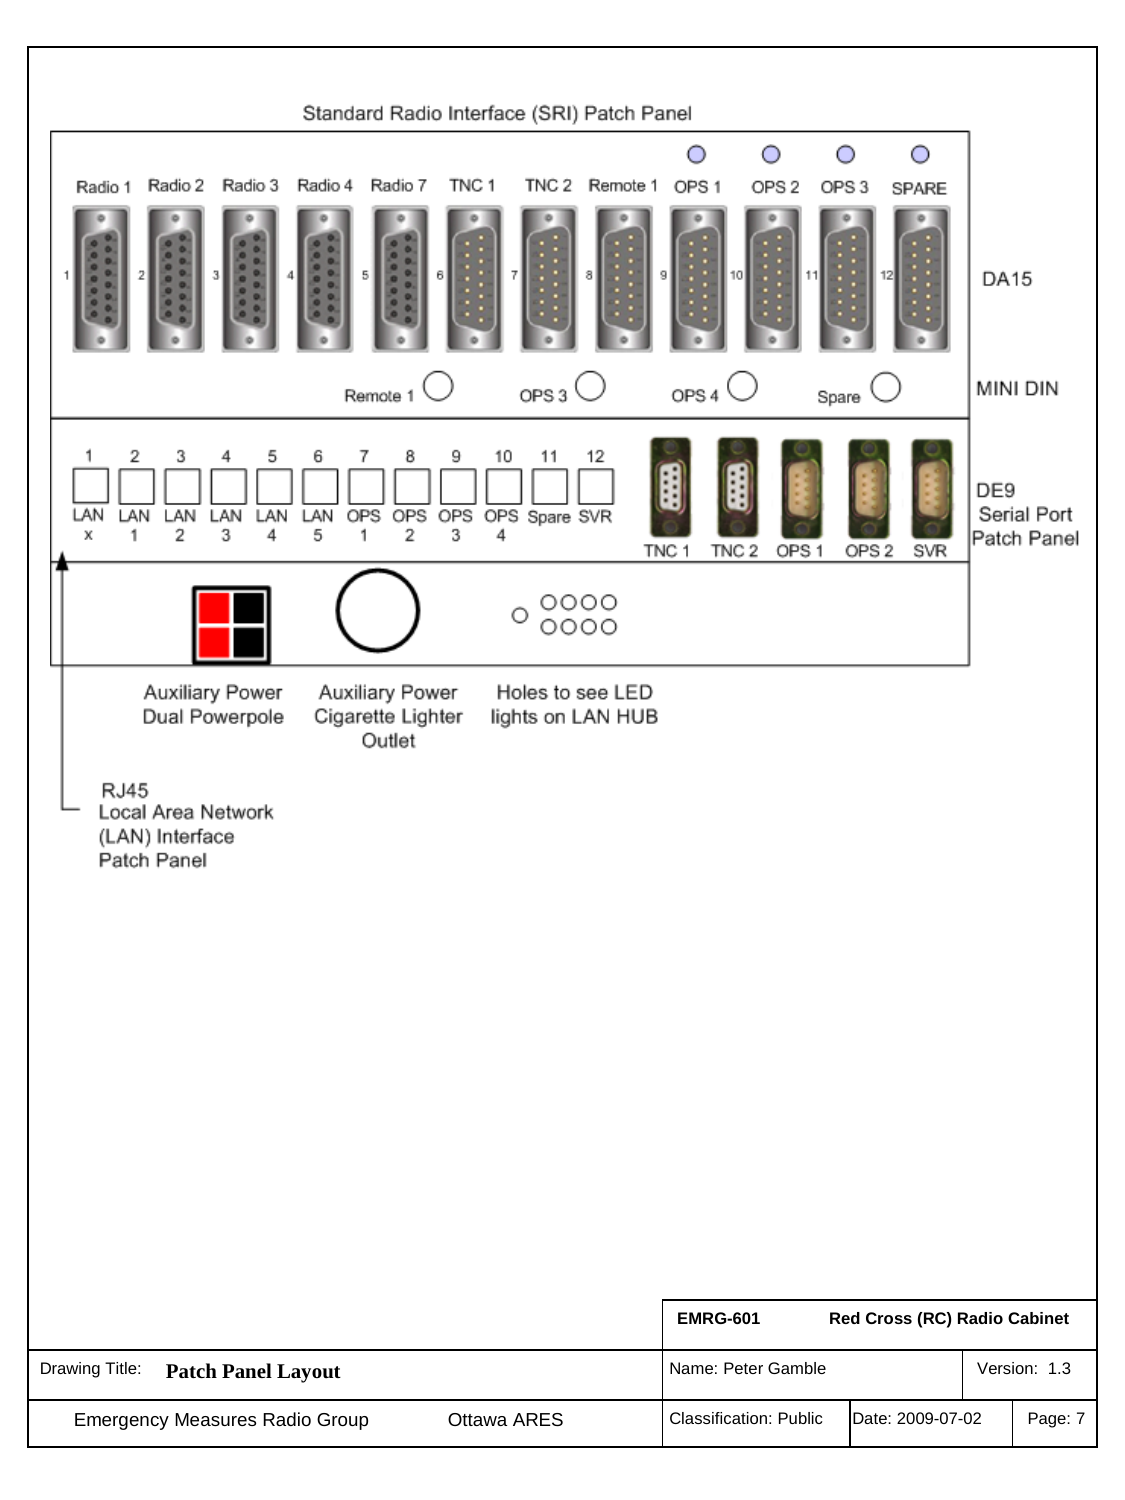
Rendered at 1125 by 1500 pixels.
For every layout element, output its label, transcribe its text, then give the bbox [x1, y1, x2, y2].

text_box Page: <number> [999, 1399, 1101, 1447]
text_box Patch Panel Layout [151, 1350, 356, 1391]
picture [50, 99, 1080, 873]
text_box Emergency Measures Radio Group Ottawa ARES [37, 1399, 601, 1447]
